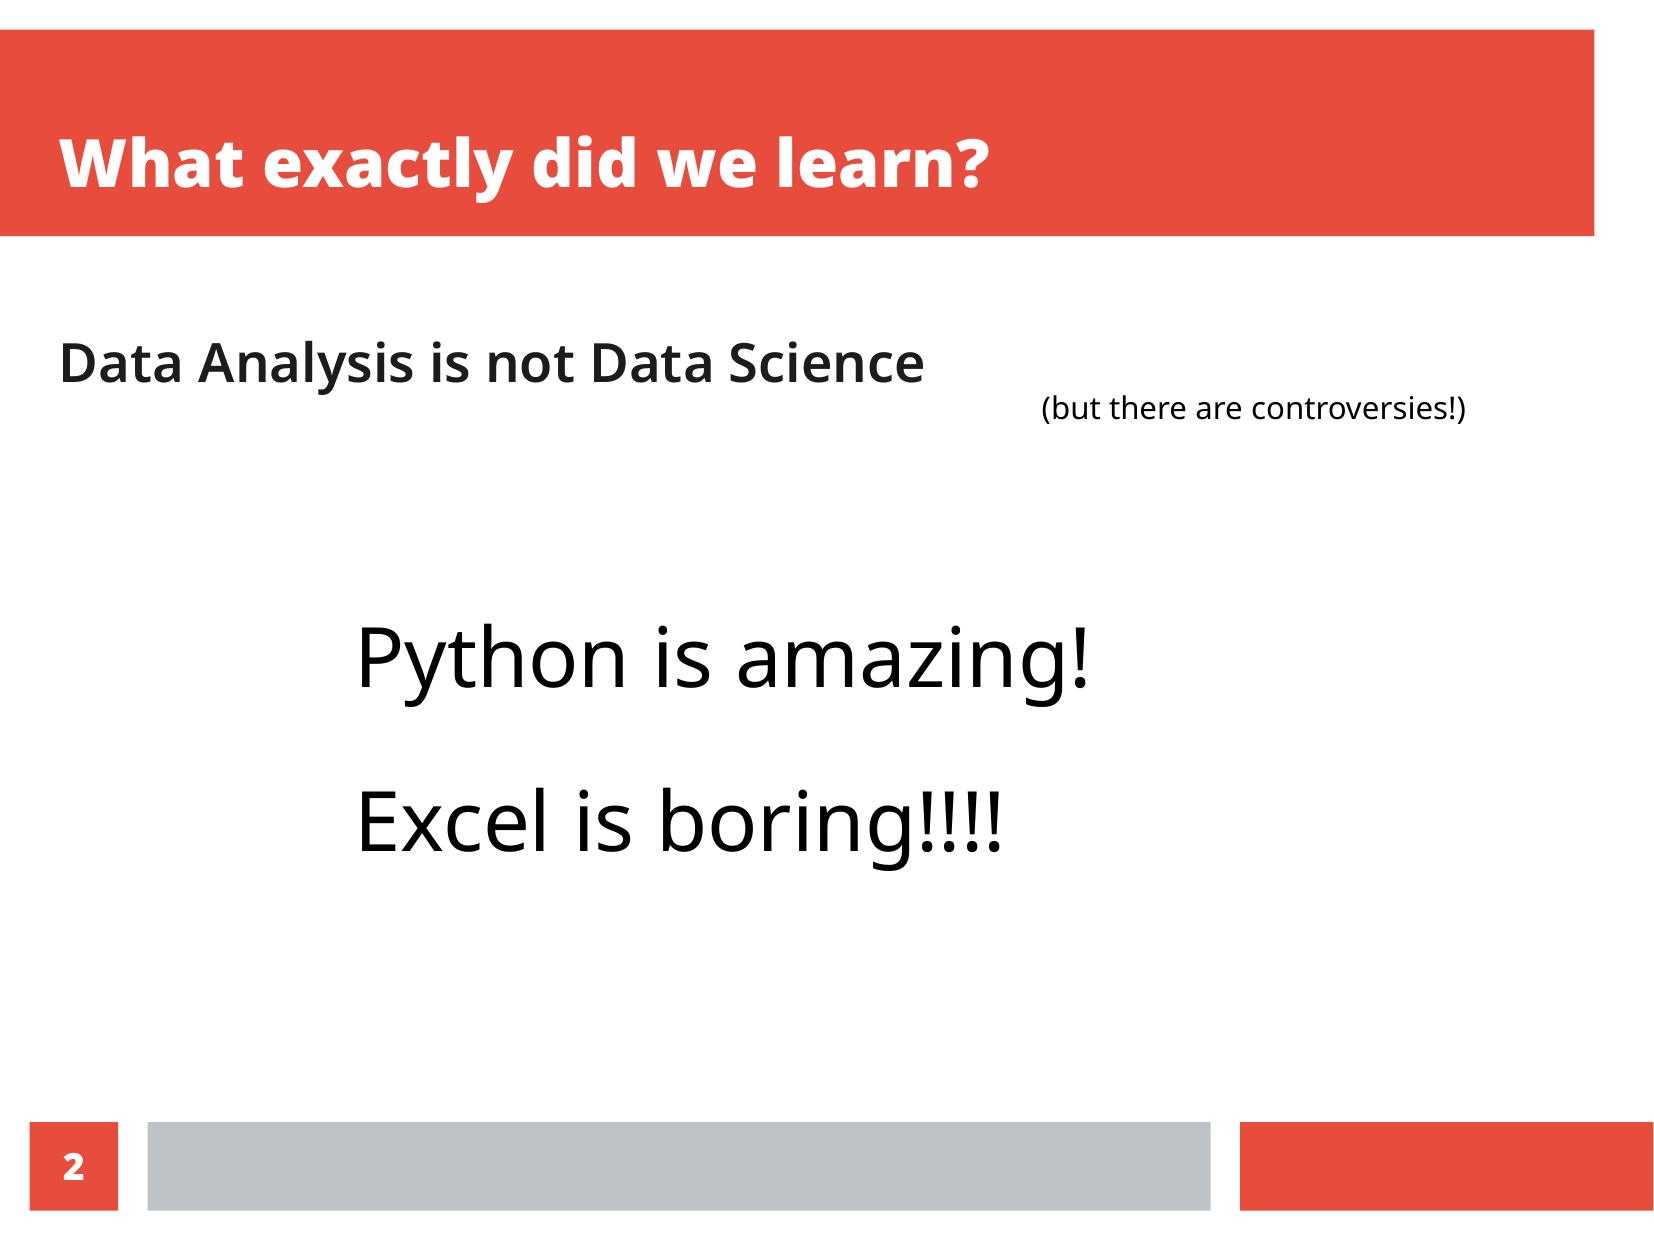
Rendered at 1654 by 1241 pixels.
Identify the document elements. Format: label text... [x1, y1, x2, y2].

list Data Analysis is not Data Science [59, 324, 1565, 1093]
text_box Python is amazing! Excel is boring!!!! [354, 598, 1421, 836]
text_box (but there are controversies!) [1006, 385, 1505, 423]
title What exactly did we learn? [59, 59, 1595, 207]
